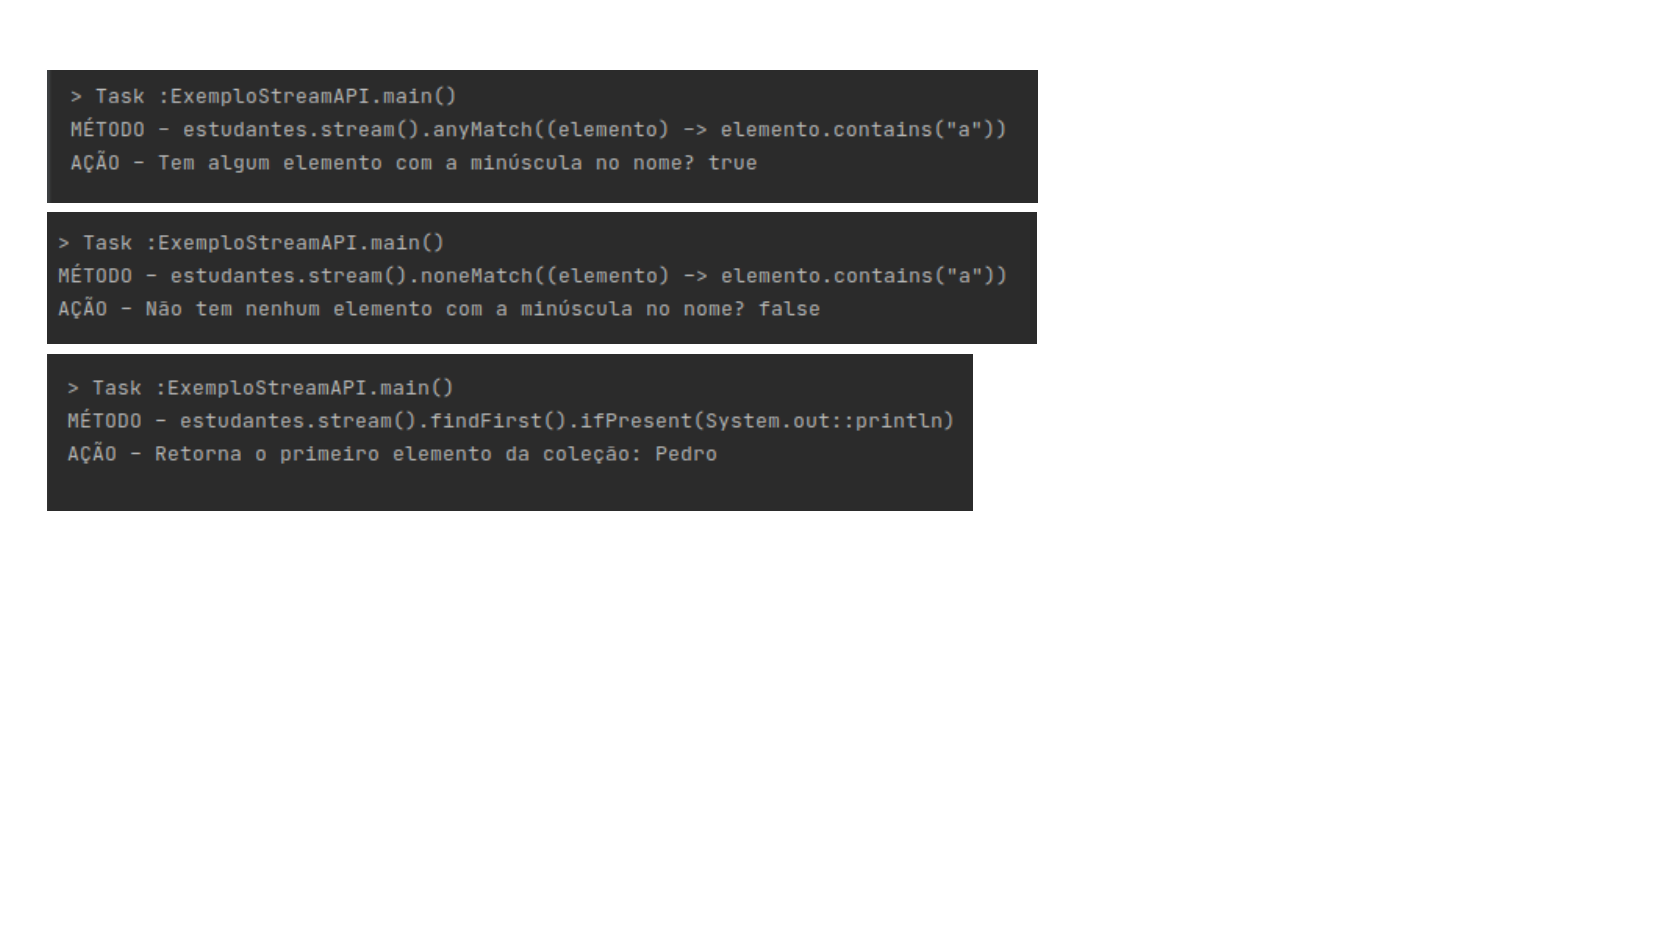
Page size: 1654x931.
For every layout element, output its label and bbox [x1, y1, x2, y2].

picture [47, 70, 1038, 203]
picture [47, 212, 1037, 344]
picture [47, 354, 973, 511]
